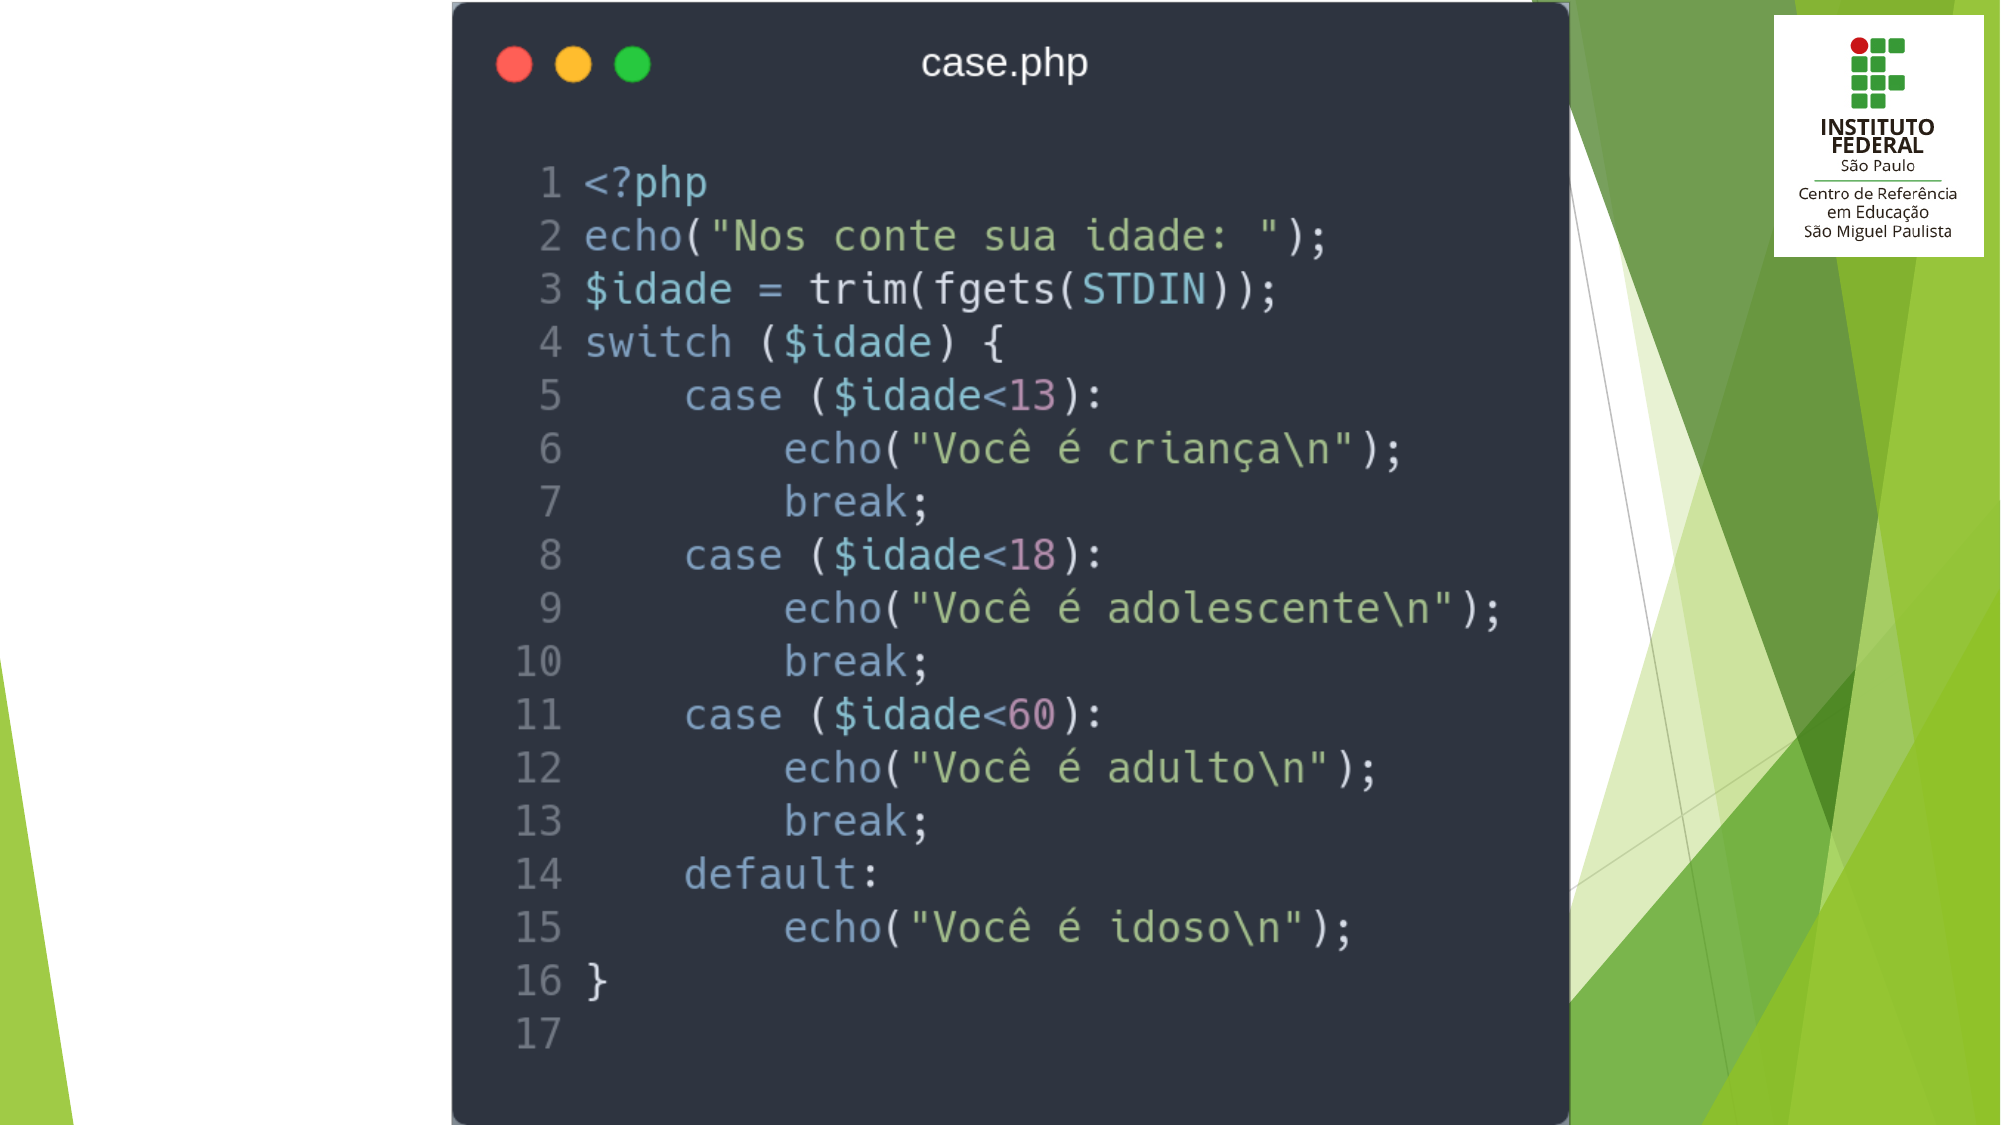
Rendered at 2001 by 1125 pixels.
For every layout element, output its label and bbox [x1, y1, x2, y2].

picture [451, 1, 1571, 1125]
picture [1774, 15, 1984, 257]
